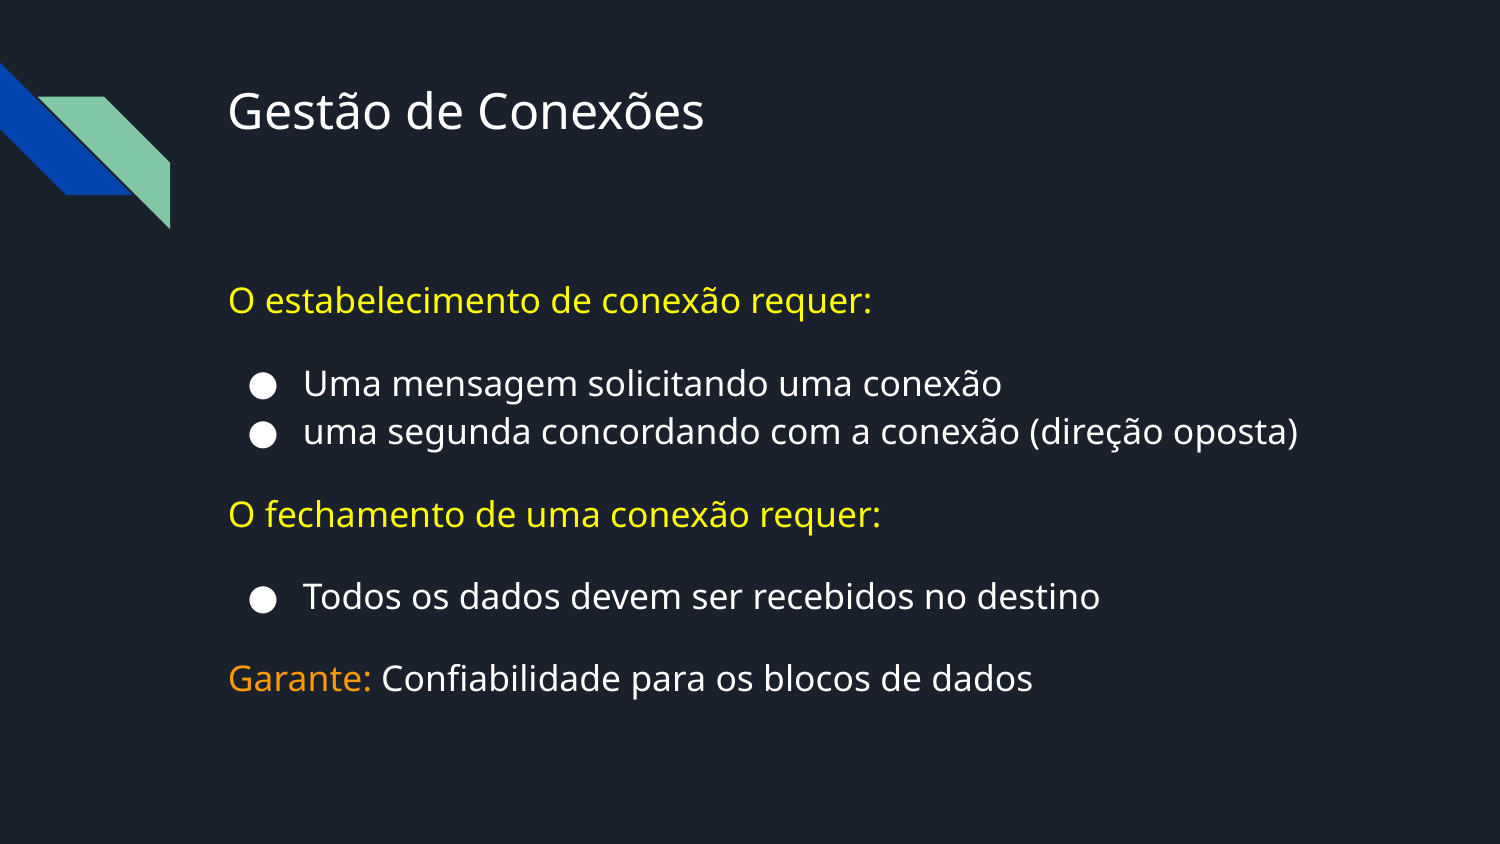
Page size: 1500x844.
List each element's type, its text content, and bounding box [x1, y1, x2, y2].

list O estabelecimento de conexão requer: Uma mensagem solicitando uma conexão uma segunda concordando com a conexão (direção oposta) O fechamento de uma conexão requer: Todos os dados devem ser recebidos no destino Garante: Confiabilidade para os blocos de dados [212, 257, 1368, 735]
title Gestão de Conexões [212, 64, 1368, 215]
